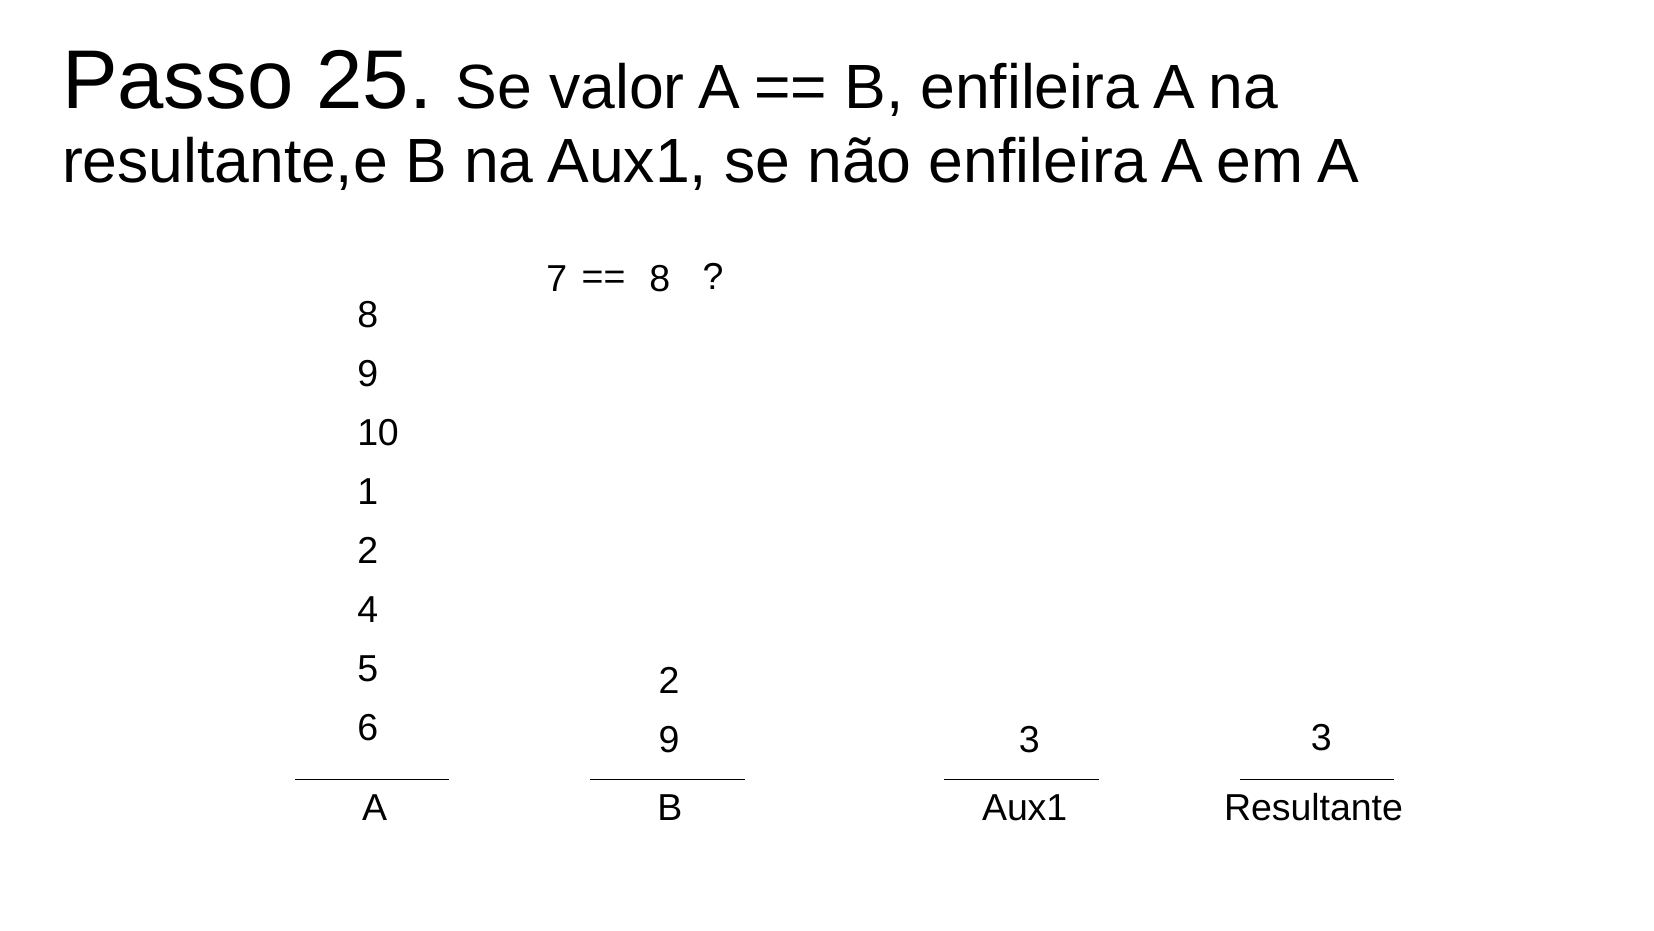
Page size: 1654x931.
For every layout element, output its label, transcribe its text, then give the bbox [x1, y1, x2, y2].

text_box A [347, 779, 508, 837]
text_box 9 [643, 710, 695, 768]
text_box 8 [342, 285, 393, 343]
text_box 7 [531, 250, 582, 308]
text_box 2 [342, 521, 426, 579]
text_box 6 [342, 699, 426, 756]
text_box == [566, 248, 641, 305]
text_box Passo 25. Se valor A == B, enfileira A na resultante,e B na Aux1, se não enfileira A em A [47, 25, 1607, 274]
text_box Aux1 [967, 780, 1083, 837]
text_box 5 [342, 640, 426, 697]
text_box 9 [342, 344, 393, 402]
text_box Resultante [1209, 779, 1418, 837]
text_box 3 [1003, 710, 1055, 768]
text_box ? [687, 248, 739, 305]
text_box 10 [342, 403, 426, 461]
text_box 8 [634, 250, 686, 308]
text_box B [642, 780, 698, 837]
text_box 4 [342, 580, 426, 638]
text_box 1 [342, 462, 426, 520]
text_box 2 [643, 651, 695, 709]
text_box 3 [1296, 708, 1347, 766]
